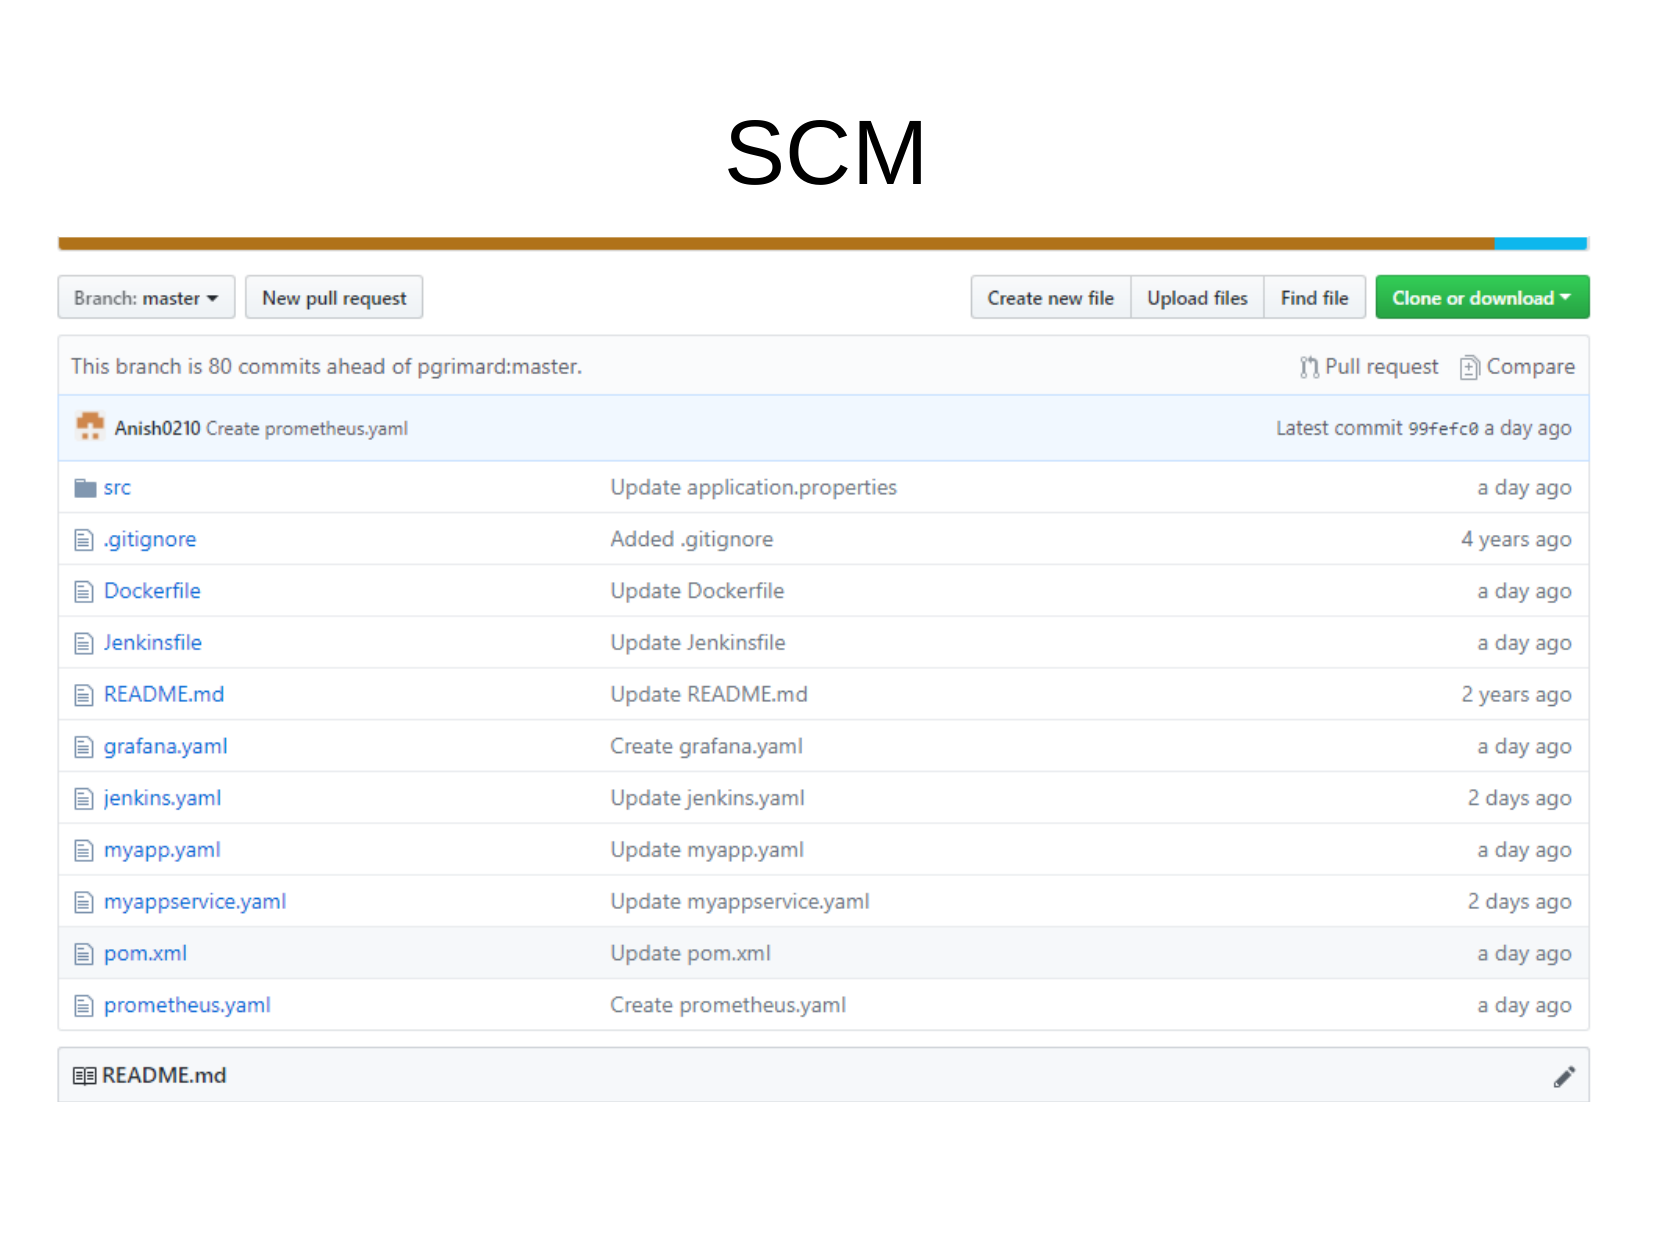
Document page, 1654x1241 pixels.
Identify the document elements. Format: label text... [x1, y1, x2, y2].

title SCM [82, 49, 1571, 236]
picture [53, 236, 1595, 1102]
